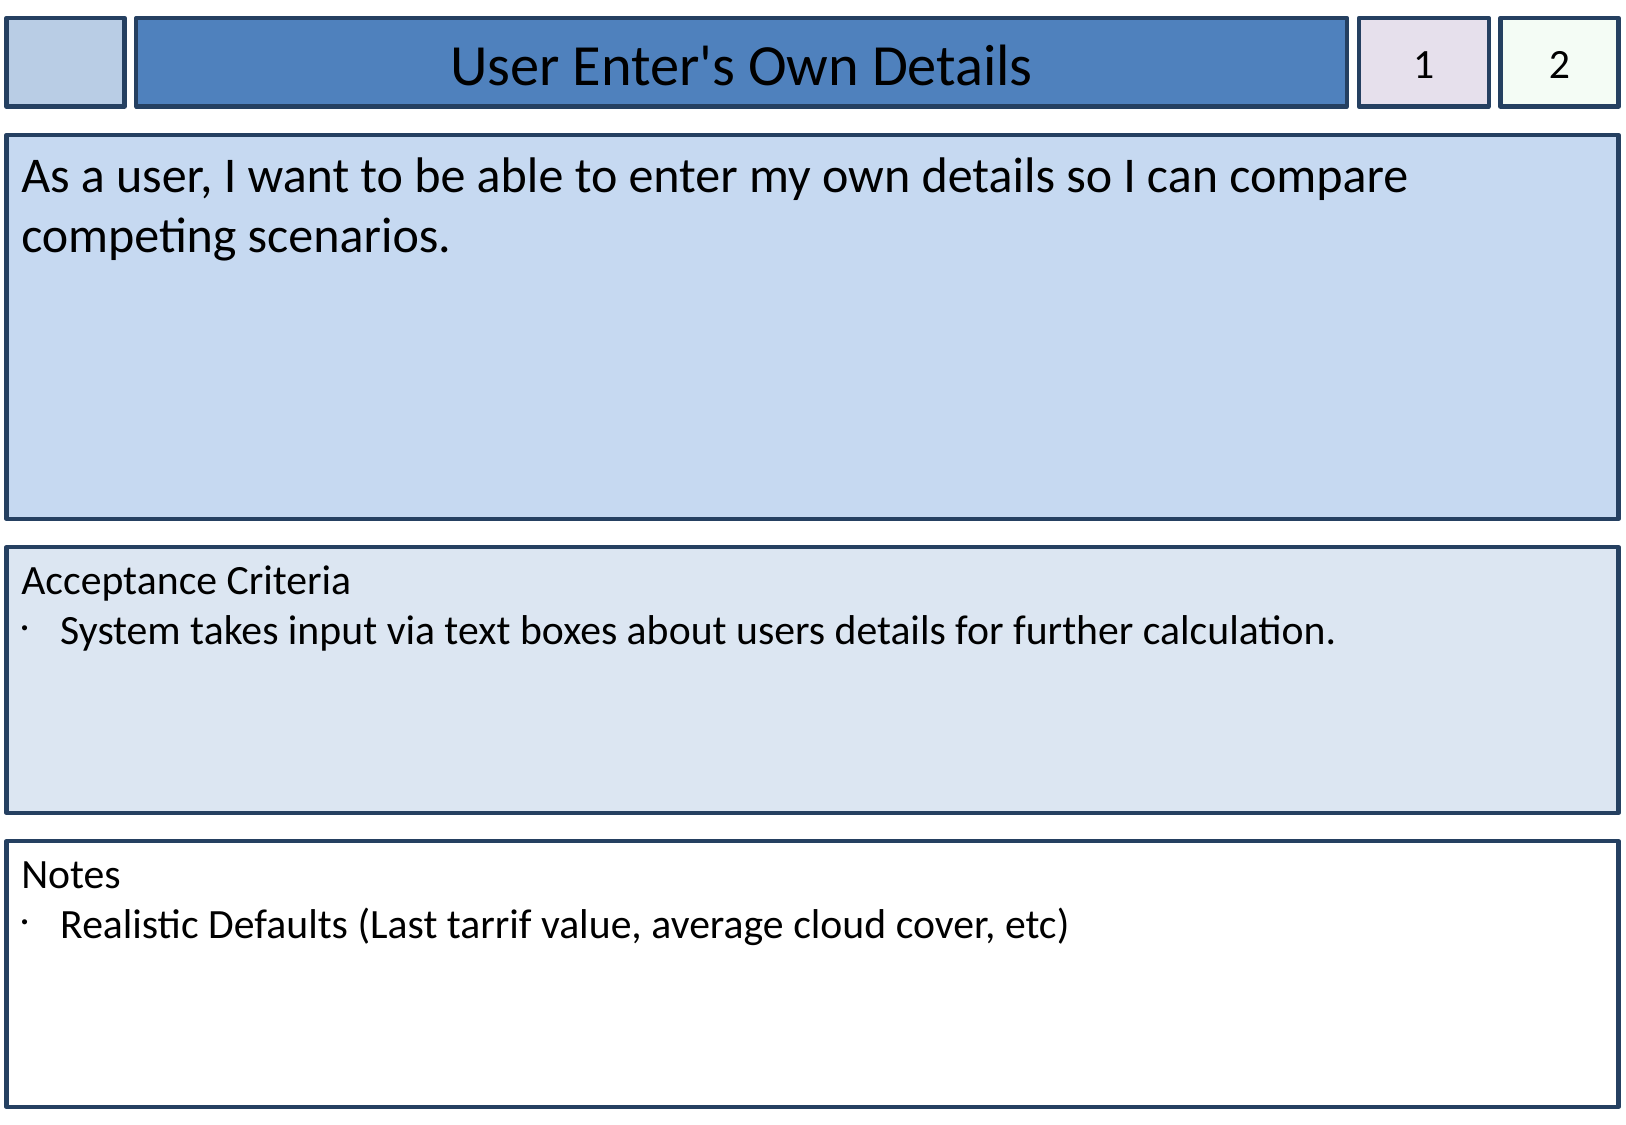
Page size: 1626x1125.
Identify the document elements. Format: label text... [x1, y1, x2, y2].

text_box Acceptance Criteria System takes input via text boxes about users details for further calculation. [6, 547, 1619, 813]
text_box User Enter's Own Details [136, 17, 1347, 107]
text_box As a user, I want to be able to enter my own details so I can compare competing scenarios. [6, 134, 1619, 519]
text_box [6, 17, 125, 107]
text_box 1 [1358, 17, 1489, 107]
text_box 2 [1500, 17, 1619, 107]
text_box Notes Realistic Defaults (Last tarrif value, average cloud cover, etc) [6, 841, 1619, 1107]
